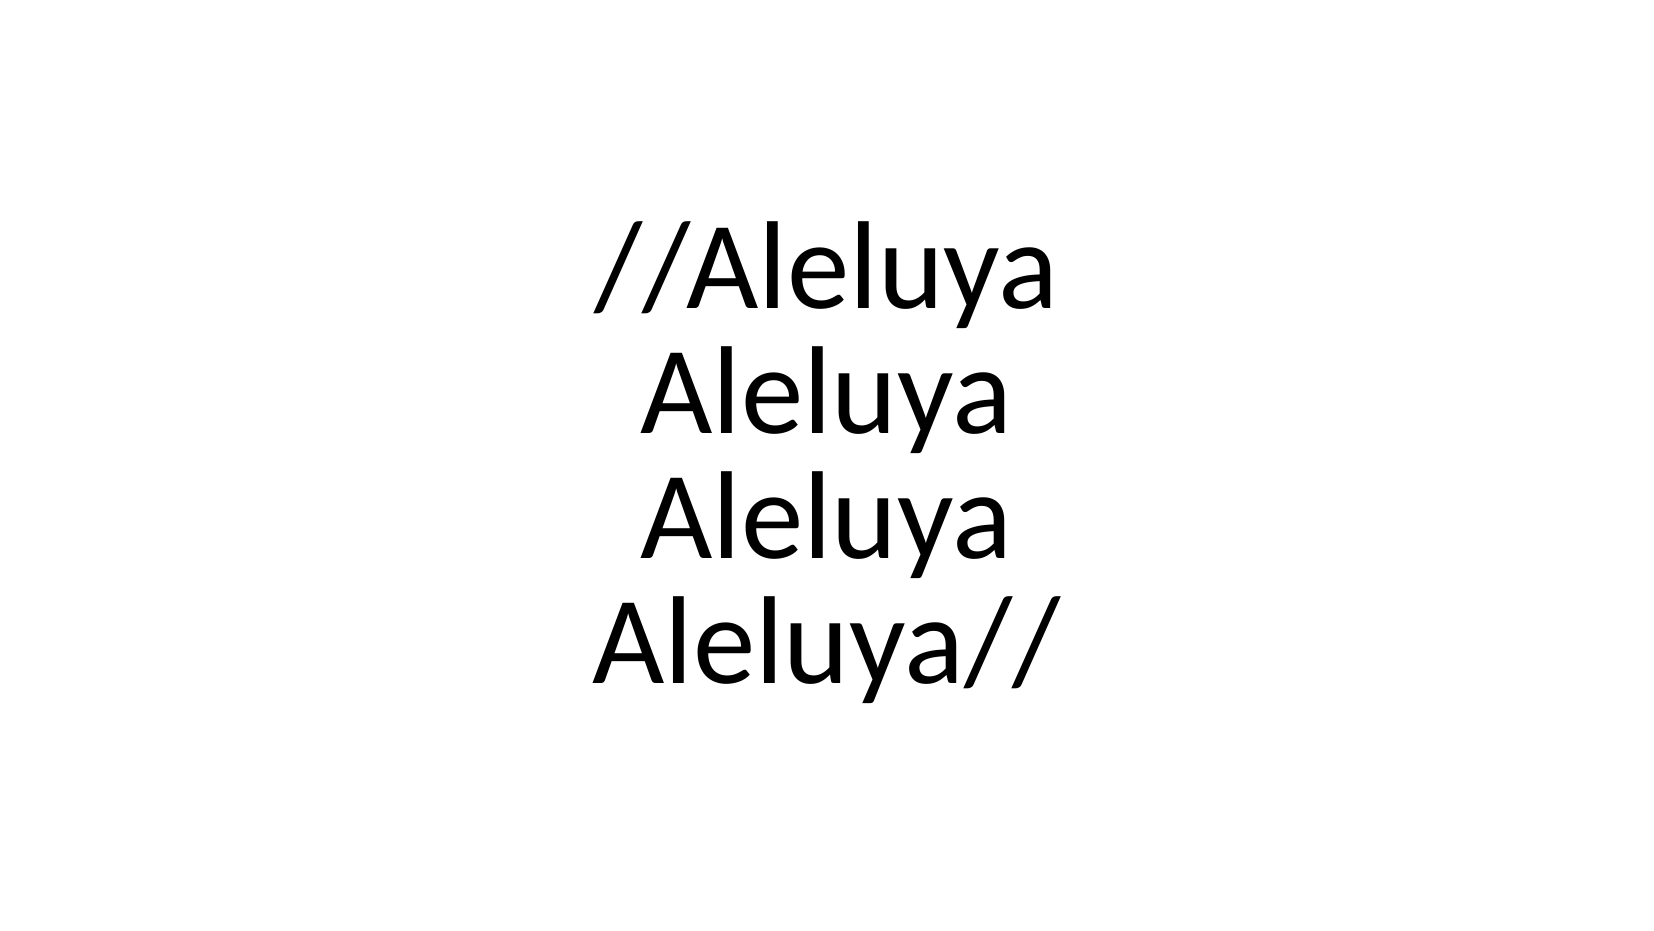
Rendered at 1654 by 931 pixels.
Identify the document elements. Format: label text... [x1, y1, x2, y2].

title //Aleluya Aleluya Aleluya Aleluya// [0, 0, 1654, 931]
